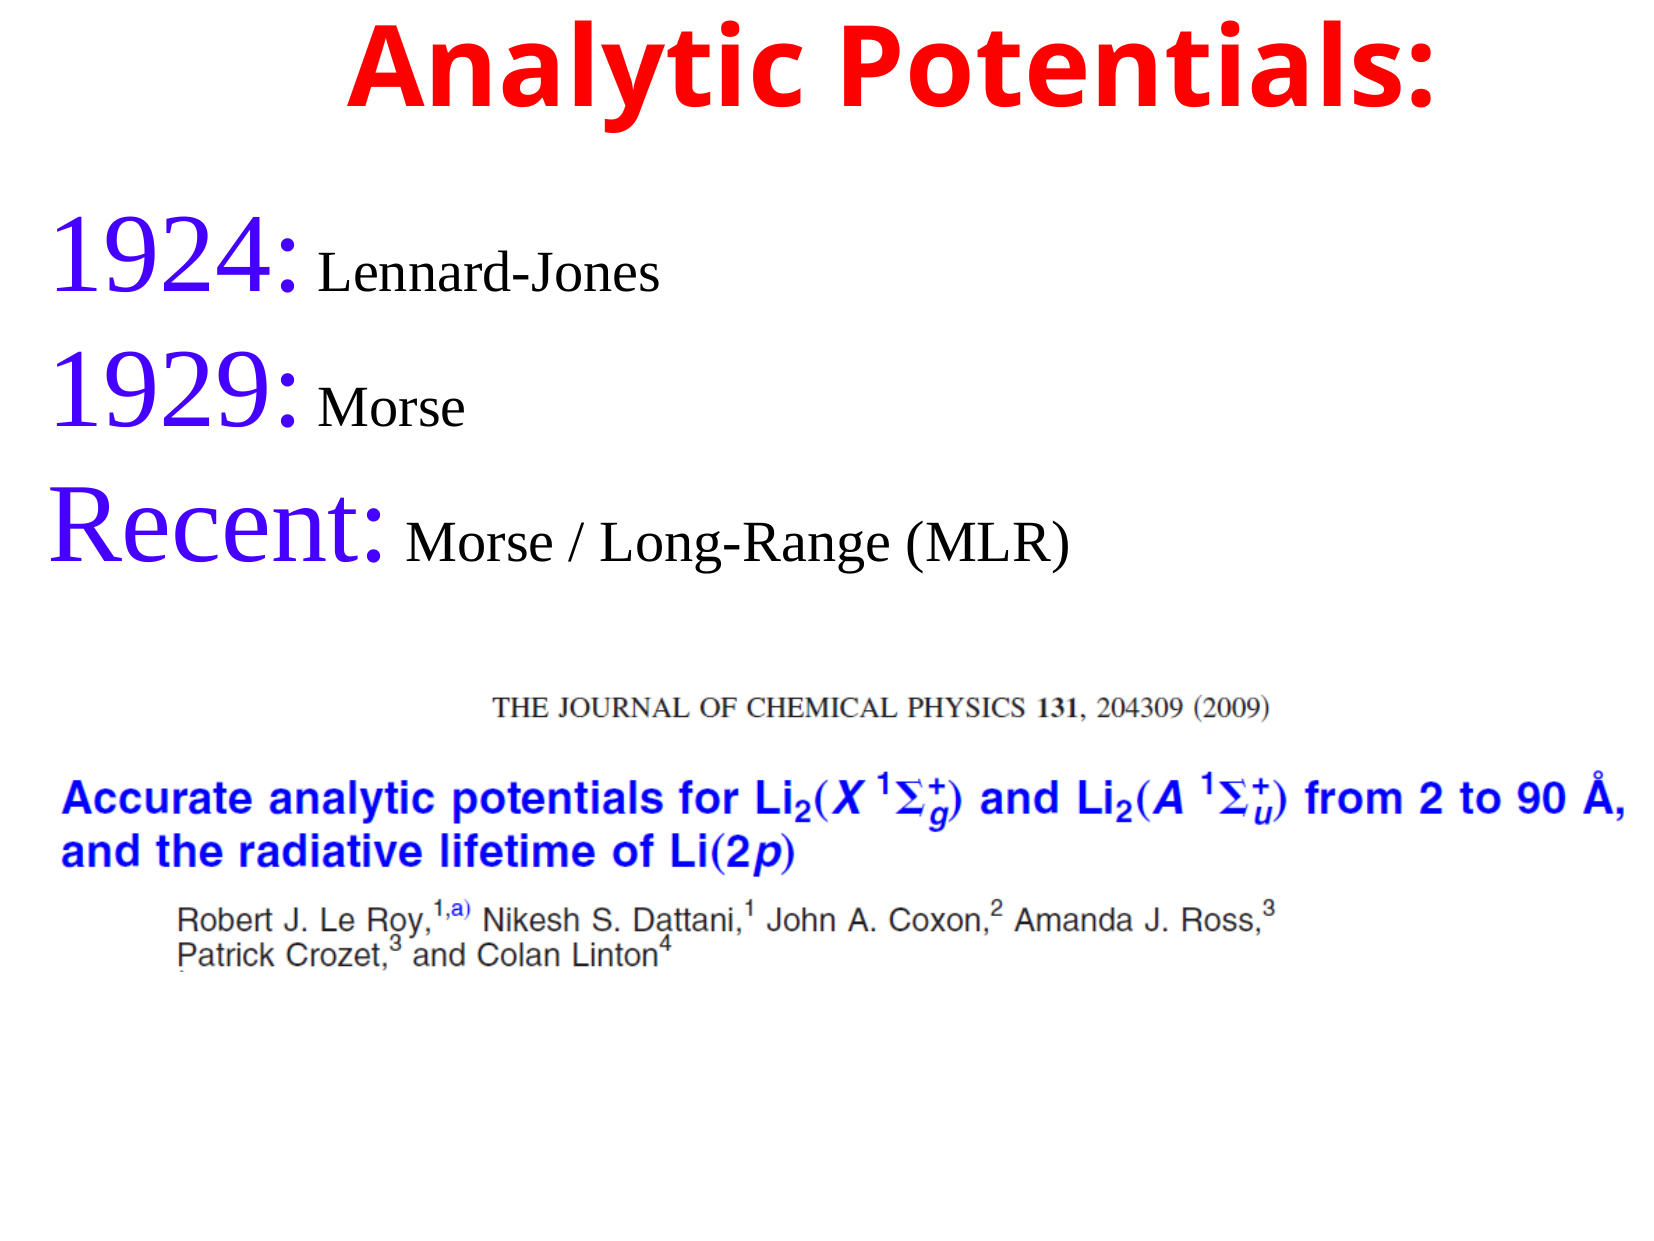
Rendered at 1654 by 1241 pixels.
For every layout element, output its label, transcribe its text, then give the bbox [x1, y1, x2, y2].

text_box 1924: Lennard-Jones 1929: Morse Recent: Morse / Long-Range (MLR) [32, 171, 1654, 731]
picture [44, 660, 1642, 972]
text_box Analytic Potentials: [51, 0, 1654, 137]
